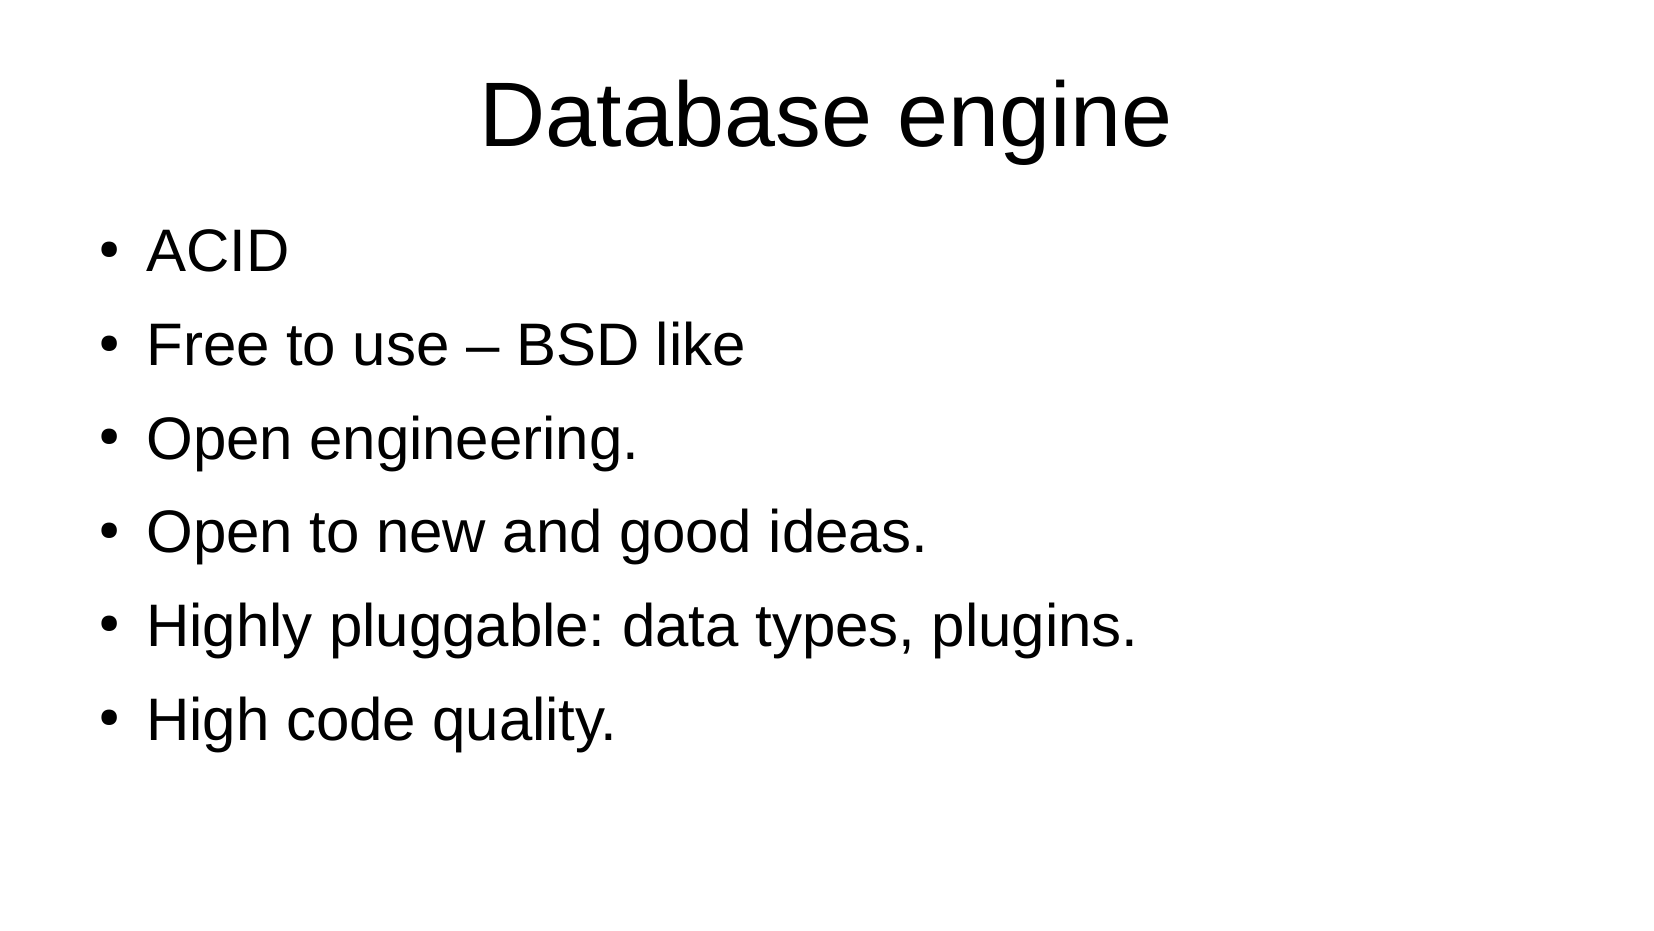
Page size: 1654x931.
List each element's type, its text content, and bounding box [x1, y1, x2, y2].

list ACID Free to use – BSD like Open engineering. Open to new and good ideas. Highly pluggable: data types, plugins. High code quality. [82, 217, 1571, 758]
title Database engine [82, 37, 1571, 193]
